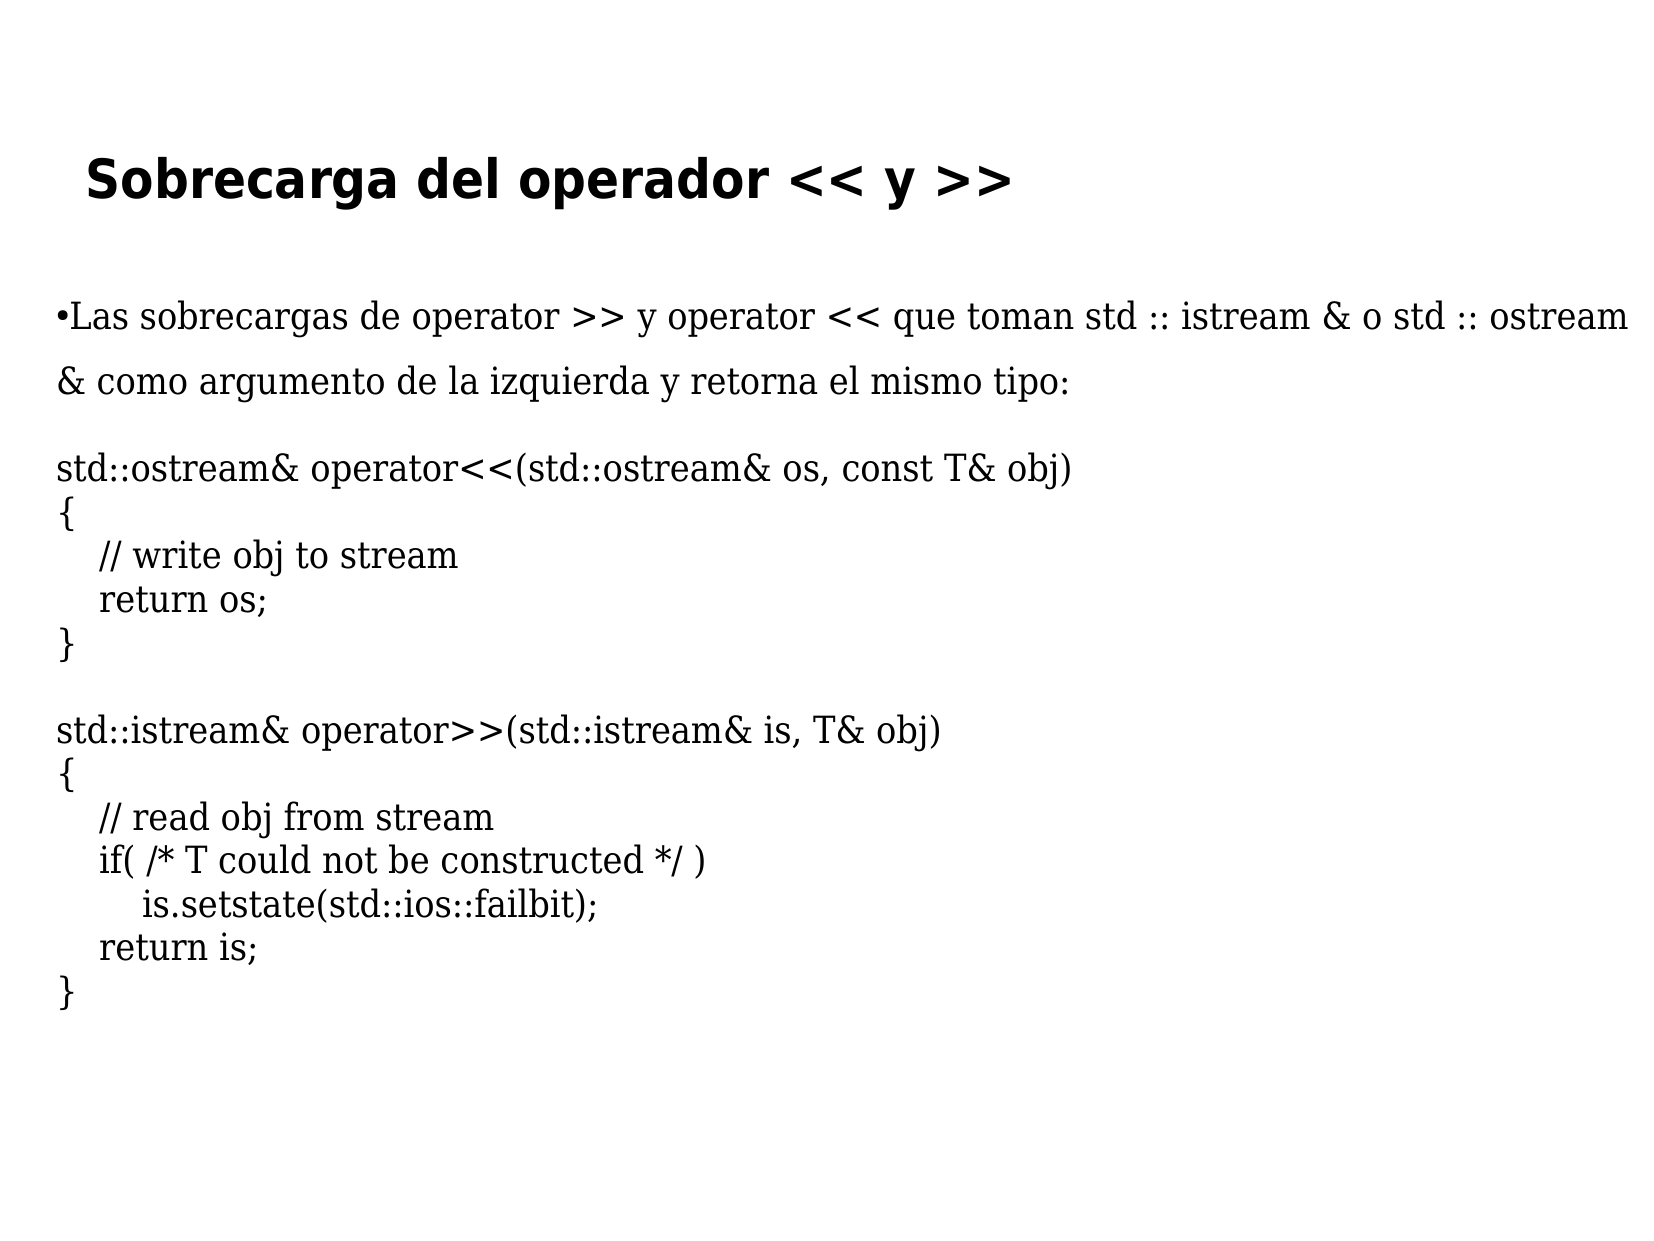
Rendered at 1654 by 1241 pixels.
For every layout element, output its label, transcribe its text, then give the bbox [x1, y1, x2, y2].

text_box Las sobrecargas de operator >> y operator << que toman std :: istream & o std :: ostream & como argumento de la izquierda y retorna el mismo tipo: std::ostream& operator<<(std::ostream& os, const T& obj) { // write obj to stream return os; } std::istream& operator>>(std::istream& is, T& obj) { // read obj from stream if( /* T could not be constructed */ ) is.setstate(std::ios::failbit); return is; } [41, 265, 1654, 1034]
text_box Sobrecarga del operador << y >> [70, 140, 1654, 219]
